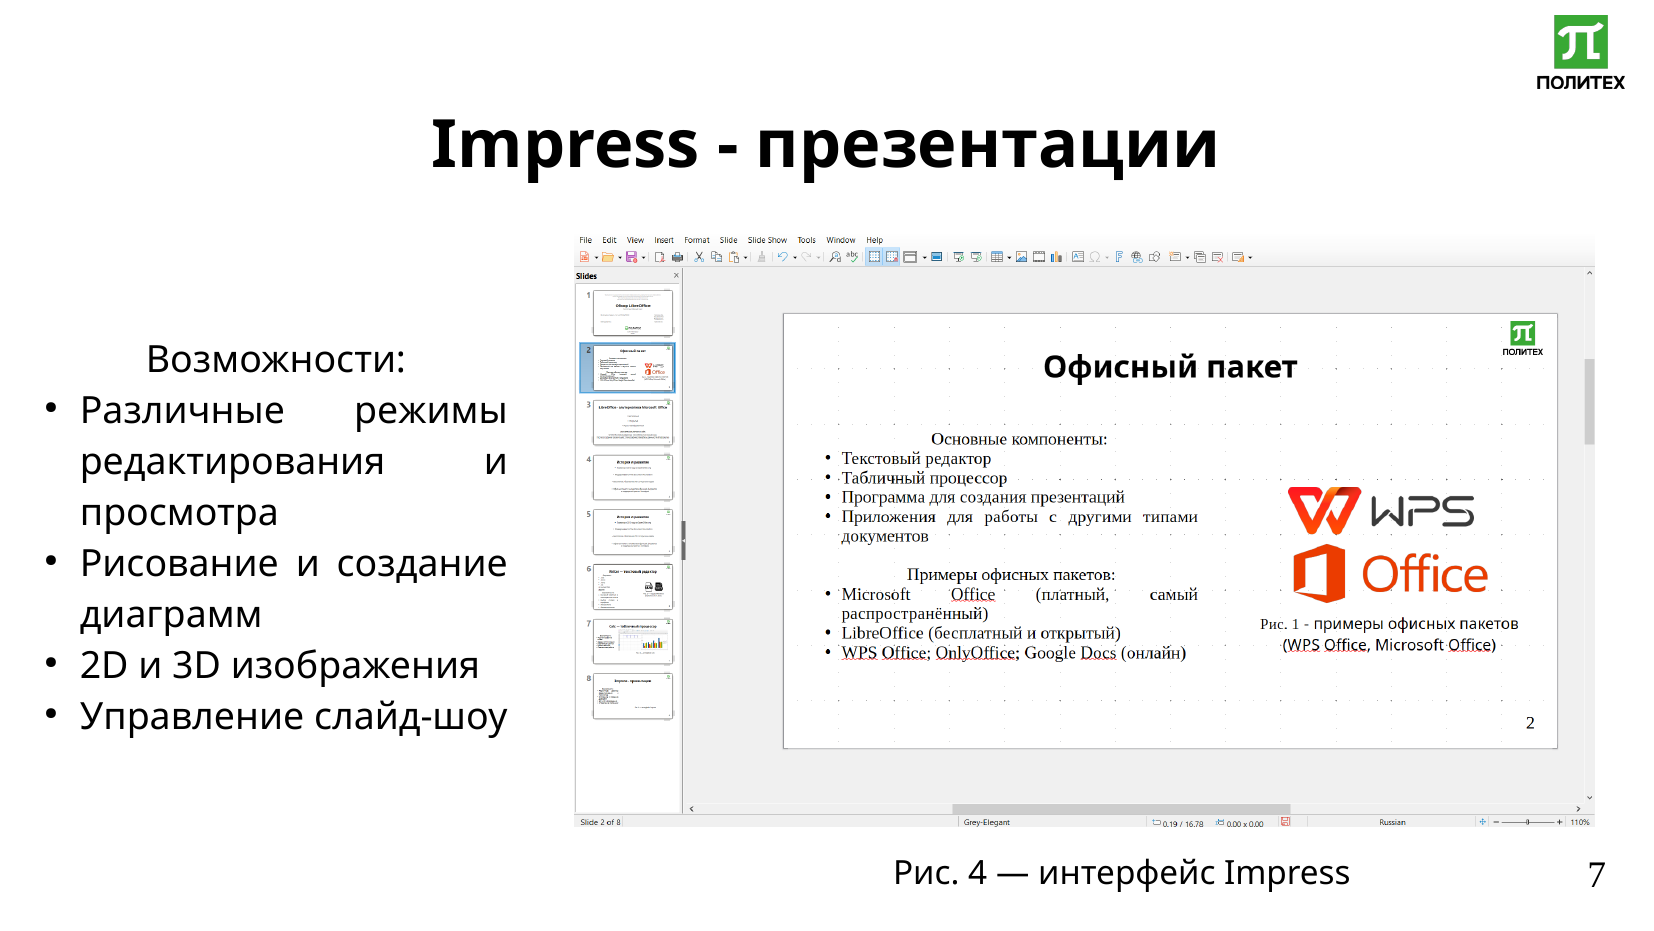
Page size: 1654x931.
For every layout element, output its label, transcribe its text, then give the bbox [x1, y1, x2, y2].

text_box <number> [1572, 847, 1654, 931]
text_box Impress - презентации [0, 88, 1654, 292]
picture [574, 234, 1595, 827]
picture [1537, 15, 1625, 89]
text_box Возможности: Различные режимы редактирования и просмотра Рисование и создание диаграмм 2D и 3D изображения Управление слайд-шоу [29, 324, 532, 748]
text_box Рис. 4 ― интерфейс Impress [826, 841, 1418, 931]
